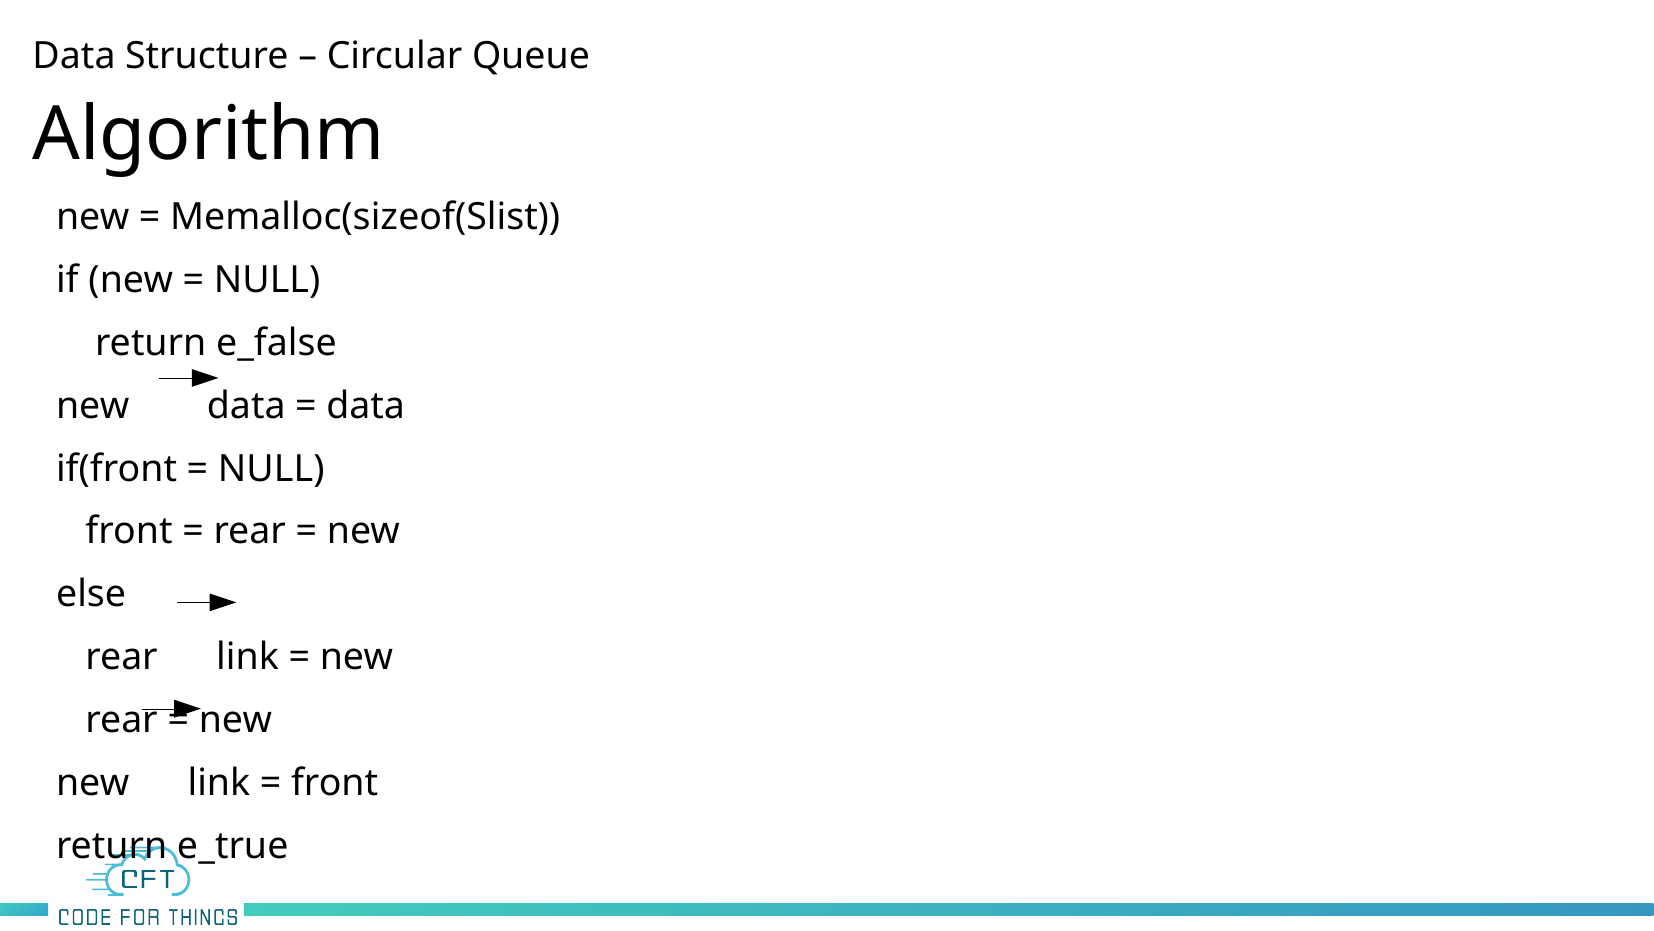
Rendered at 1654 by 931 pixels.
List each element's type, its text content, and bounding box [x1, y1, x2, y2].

picture [111, 851, 121, 856]
picture [59, 851, 237, 925]
text_box new = Memalloc(sizeof(Slist)) if (new = NULL) return e_false new data = data if(front = NULL) front = rear = new else rear link = new rear = new new link = front return e_true [0, 182, 709, 851]
title Data Structure – Circular Queue Algorithm [32, 11, 1524, 199]
